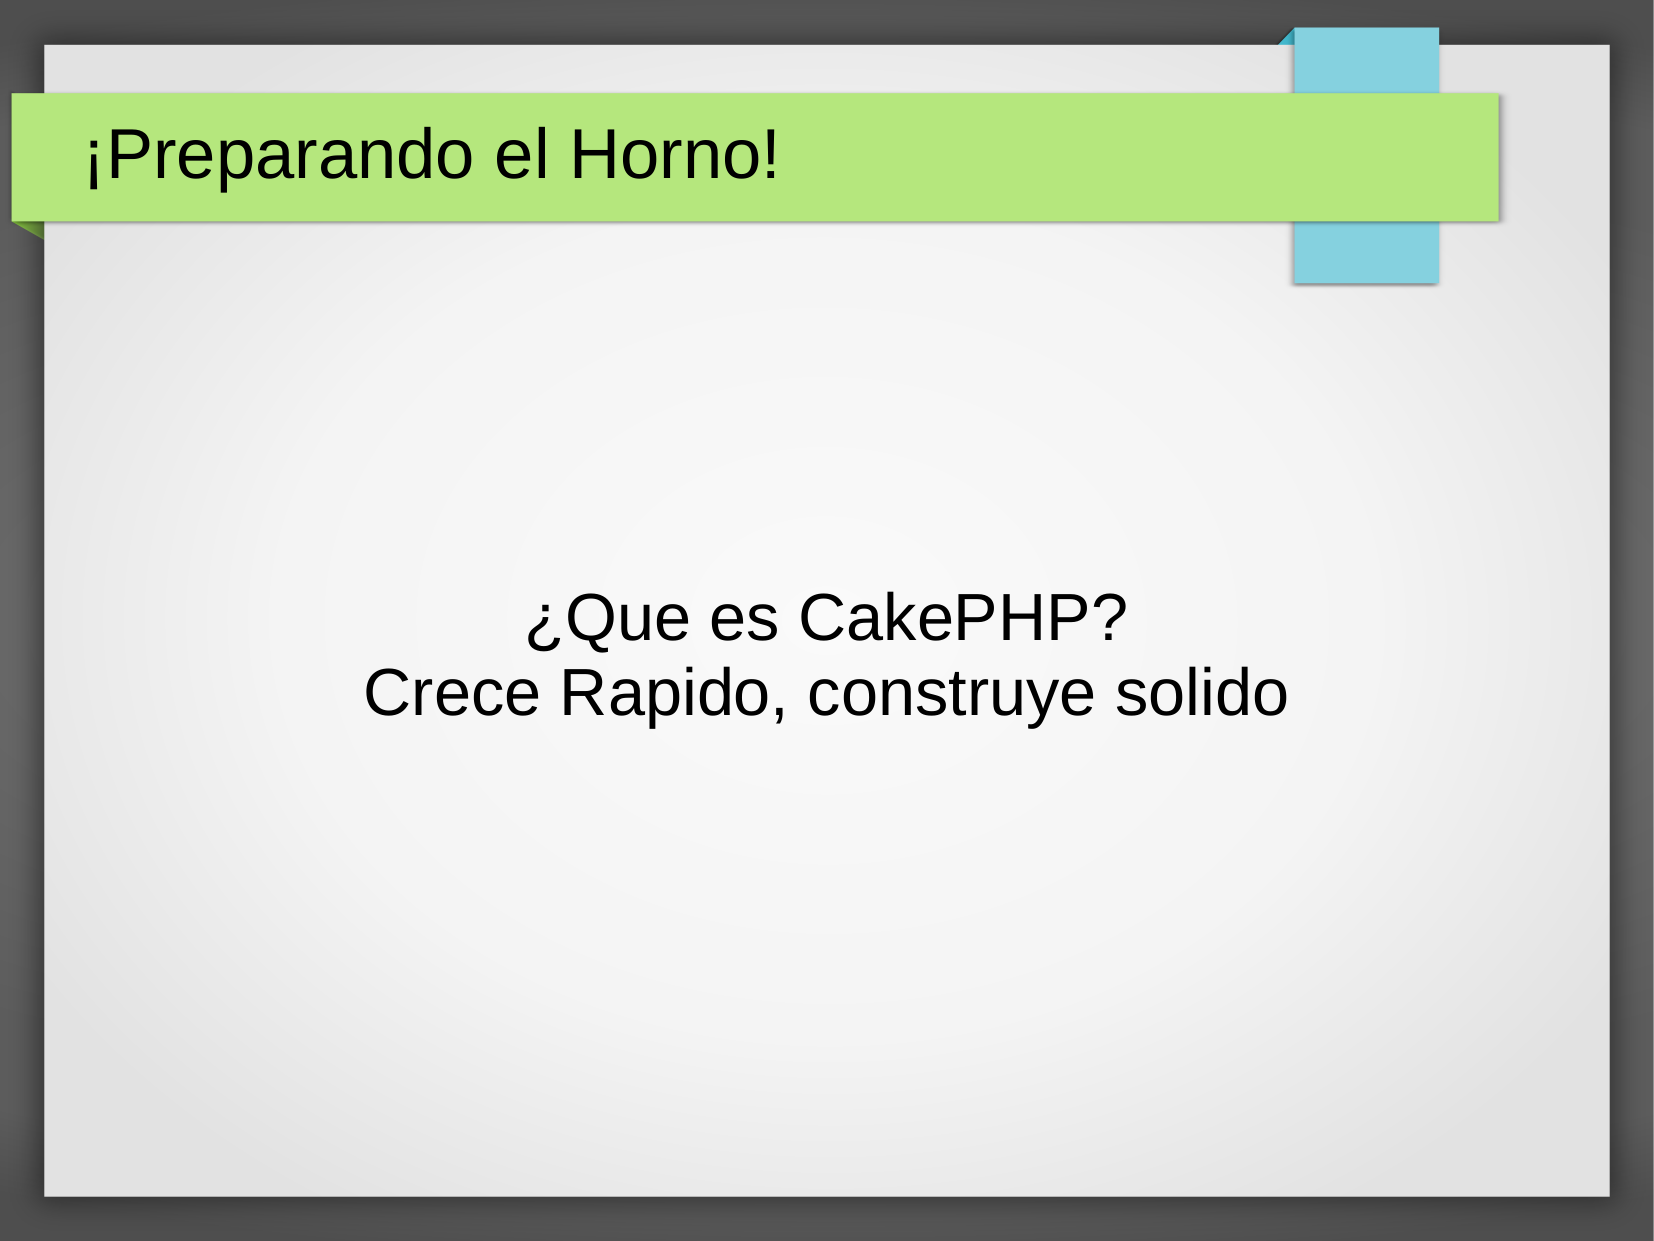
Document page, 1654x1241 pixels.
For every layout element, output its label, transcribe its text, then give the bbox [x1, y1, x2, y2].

picture [0, 0, 1654, 1241]
subtitle ¿Que es CakePHP? Crece Rapido, construye solido [82, 295, 1571, 1015]
title ¡Preparando el Horno! [82, 94, 1264, 213]
